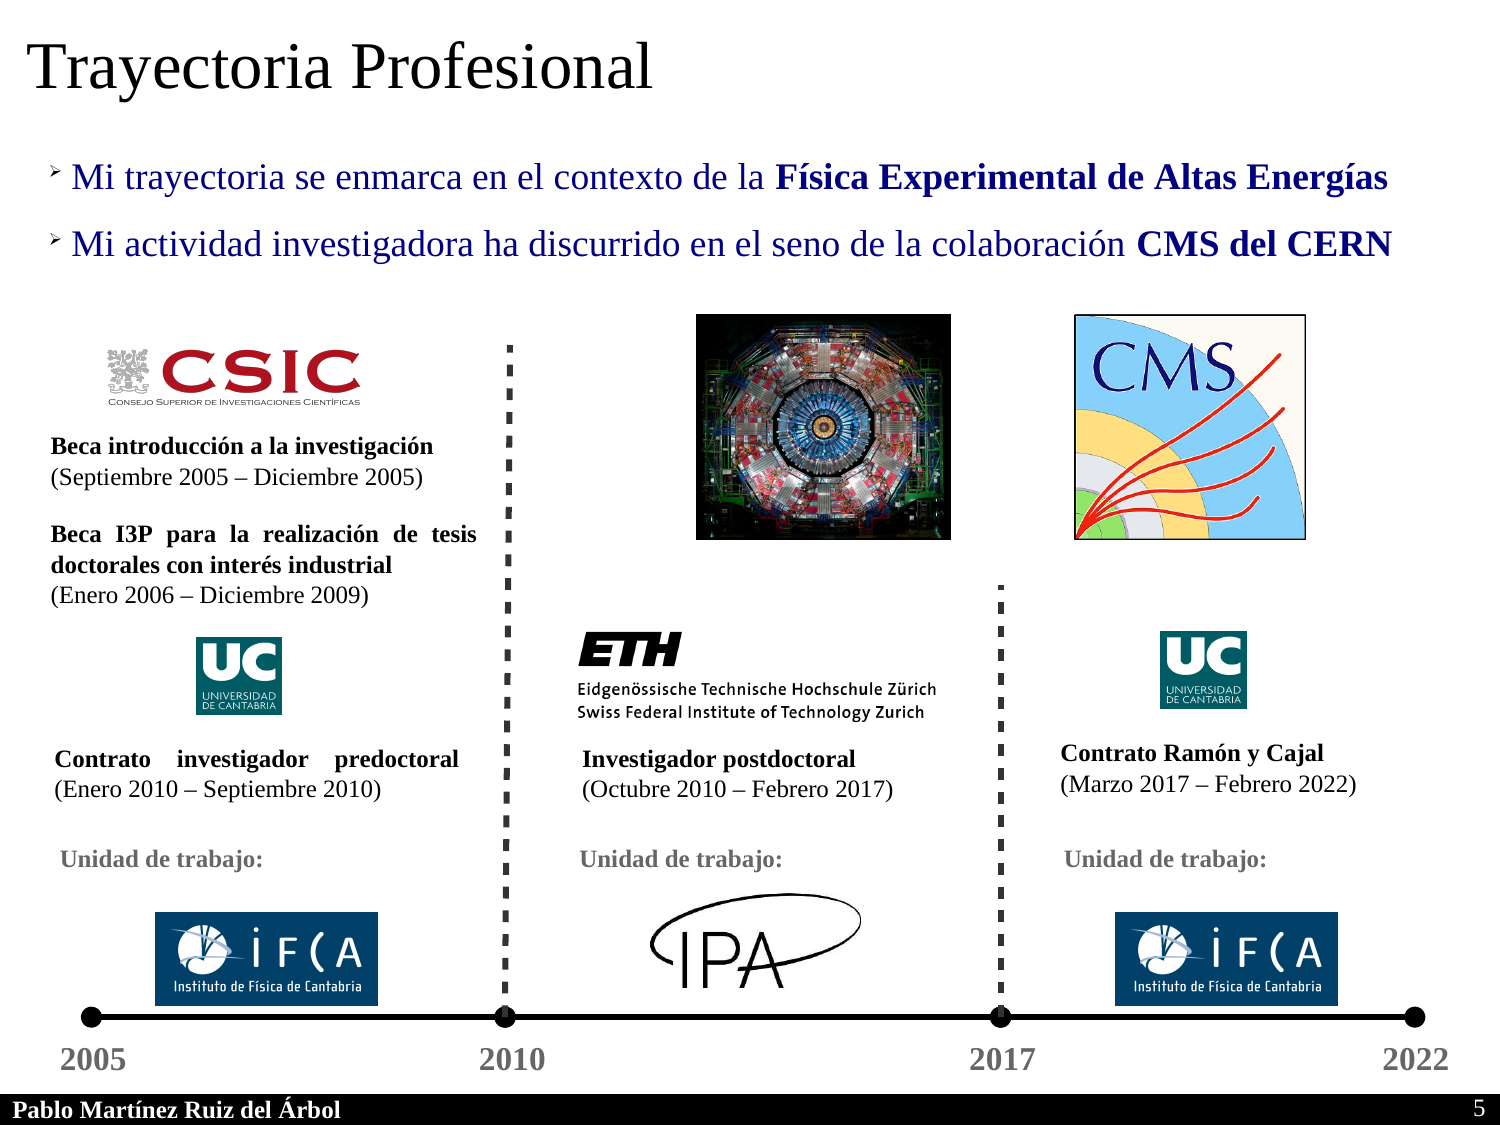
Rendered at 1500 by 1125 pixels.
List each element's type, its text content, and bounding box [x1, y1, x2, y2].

picture [107, 349, 360, 405]
text_box Unidad de trabajo: [1048, 834, 1289, 880]
text_box 2017 [954, 1029, 1060, 1085]
picture [1160, 631, 1247, 709]
text_box 2005 [45, 1029, 151, 1085]
picture [1074, 314, 1306, 540]
text_box 2010 [464, 1029, 570, 1085]
text_box Beca I3P para la realización de tesis doctorales con interés industrial (Enero 2006 – Diciembre 2009) [35, 536, 493, 624]
picture [696, 314, 951, 540]
text_box 2022 [1367, 1029, 1473, 1085]
picture [196, 637, 282, 715]
text_box Unidad de trabajo: [564, 834, 805, 880]
text_box Trayectoria Profesional [10, 12, 671, 121]
picture [568, 572, 945, 734]
text_box Mi trayectoria se enmarca en el contexto de la Física Experimental de Altas Energías Mi actividad investigadora ha discurrido en el seno de la colaboración CMS del CERN [29, 117, 1500, 859]
text_box Investigador postdoctoral (Octubre 2010 – Febrero 2017) [567, 734, 960, 849]
picture [155, 912, 378, 1006]
picture [1115, 912, 1338, 1006]
picture [650, 893, 861, 988]
text_box Contrato investigador predoctoral (Enero 2010 – Septiembre 2010) [39, 734, 475, 842]
text_box Beca introducción a la investigación (Septiembre 2005 – Diciembre 2005) [35, 421, 493, 536]
text_box Contrato Ramón y Cajal (Marzo 2017 – Febrero 2022) [1045, 728, 1438, 843]
text_box Unidad de trabajo: [45, 834, 286, 880]
